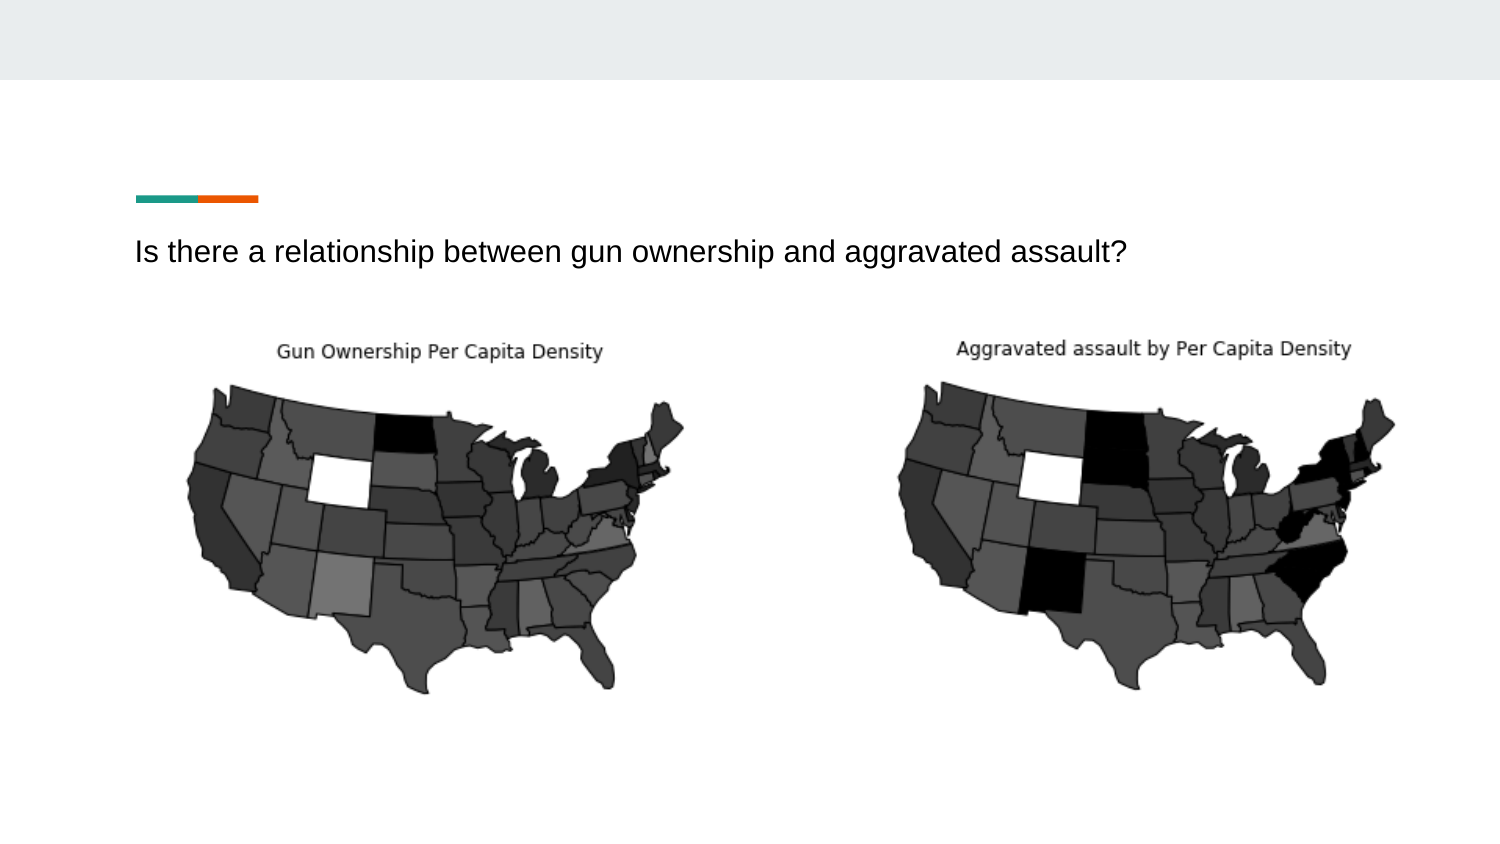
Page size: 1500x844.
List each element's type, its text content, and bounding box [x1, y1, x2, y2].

picture [808, 329, 1475, 723]
picture [119, 332, 784, 721]
title Is there a relationship between gun ownership and aggravated assault? [119, 216, 1381, 305]
